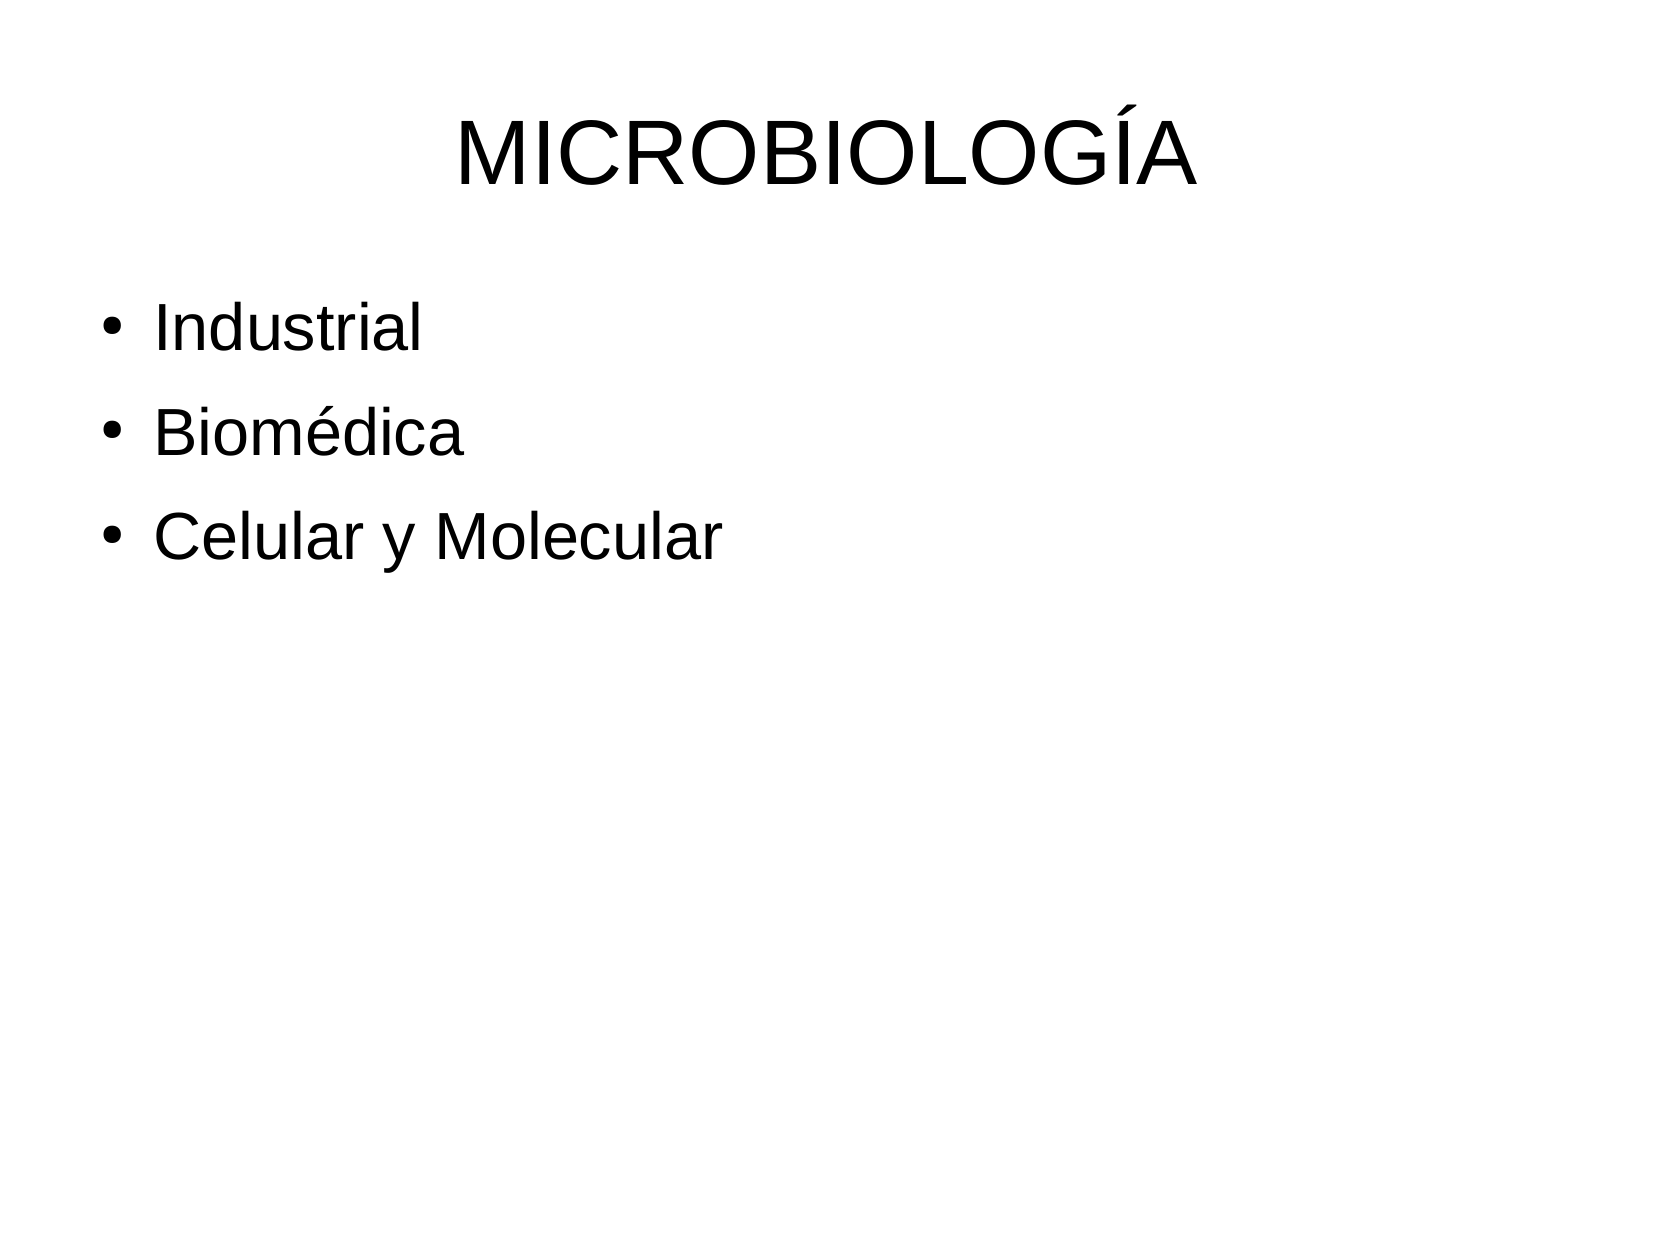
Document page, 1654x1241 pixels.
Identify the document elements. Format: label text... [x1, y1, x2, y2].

title MICROBIOLOGÍA [82, 49, 1571, 257]
list Industrial Biomédica Celular y Molecular [82, 290, 1571, 1010]
